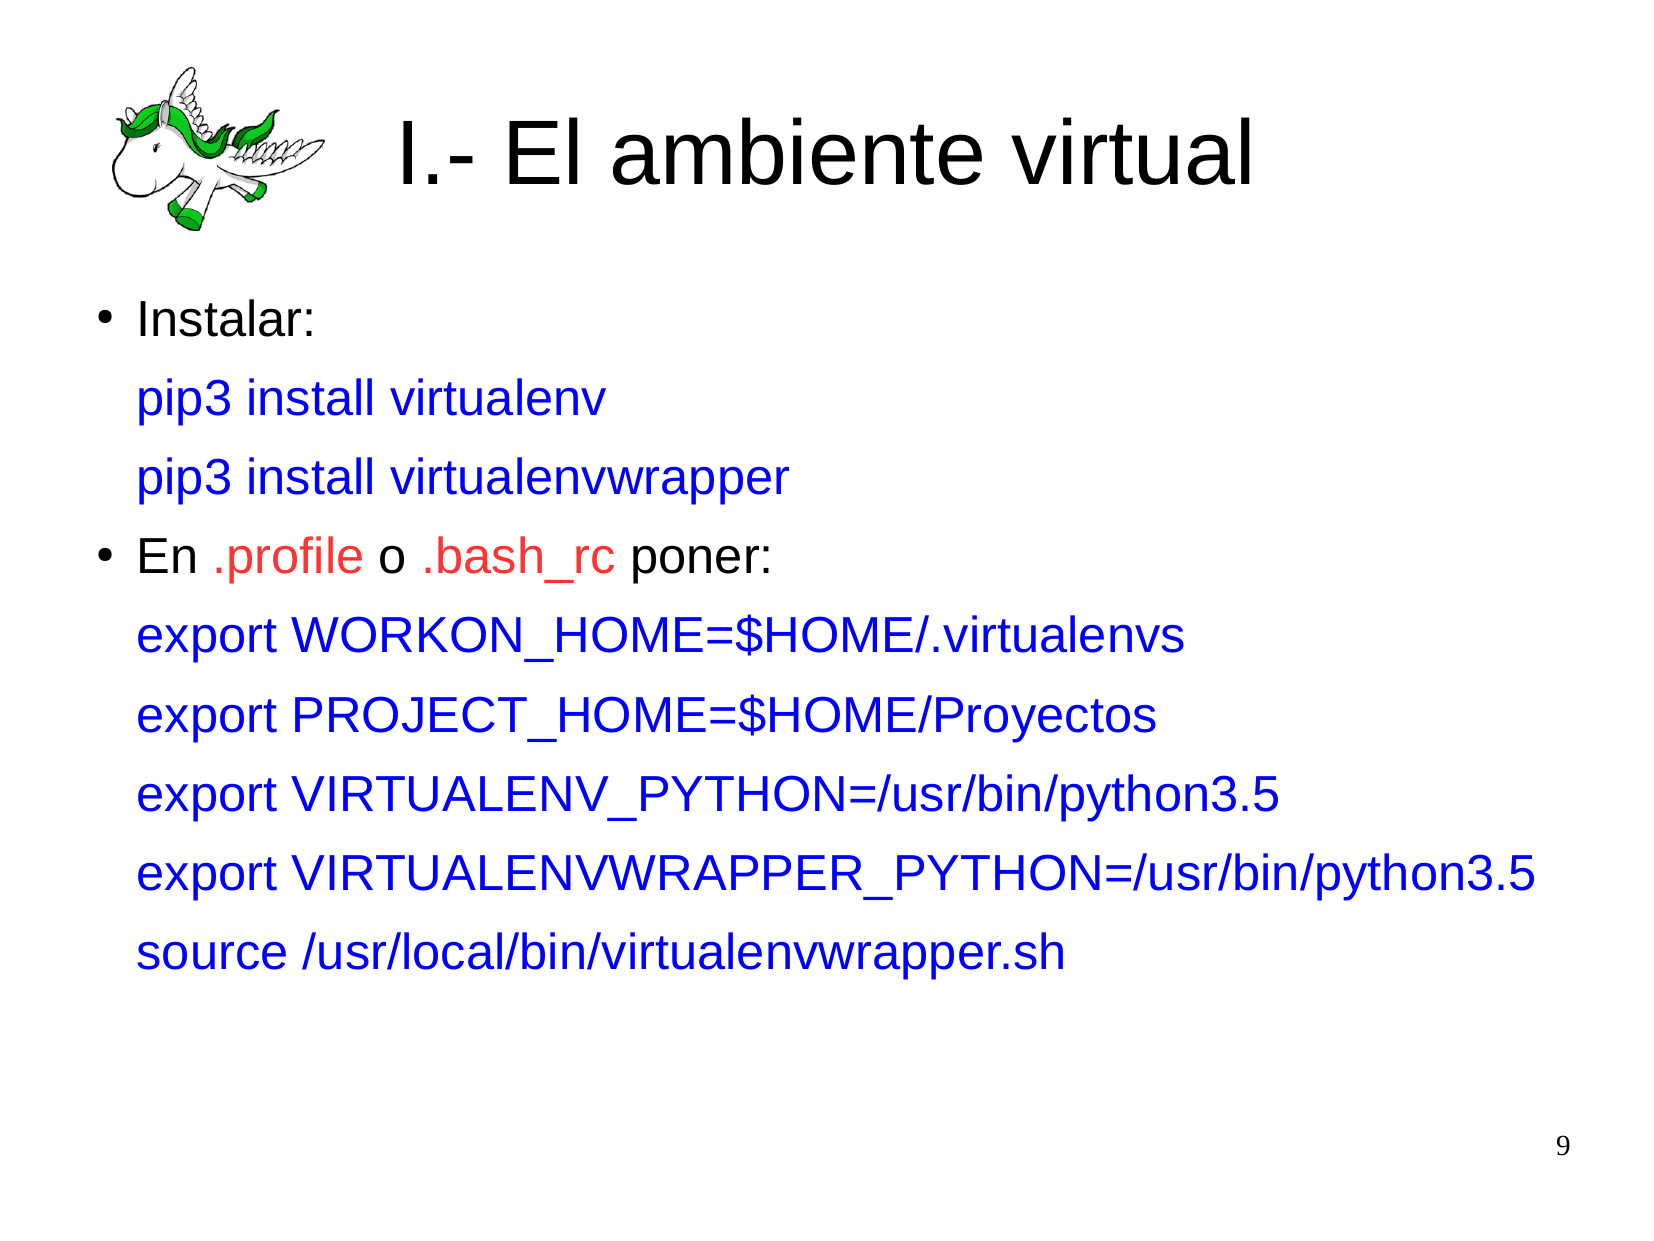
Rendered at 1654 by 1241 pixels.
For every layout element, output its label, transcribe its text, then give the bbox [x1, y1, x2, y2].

title I.- El ambiente virtual [82, 49, 1571, 257]
picture [76, 58, 360, 241]
list Instalar: pip3 install virtualenv pip3 install virtualenvwrapper En .profile o .bash_rc poner: export WORKON_HOME=$HOME/.virtualenvs export PROJECT_HOME=$HOME/Proyectos export VIRTUALENV_PYTHON=/usr/bin/python3.5 export VIRTUALENVWRAPPER_PYTHON=/usr/bin/python3.5 source /usr/local/bin/virtualenvwrapper.sh [82, 290, 1561, 1010]
